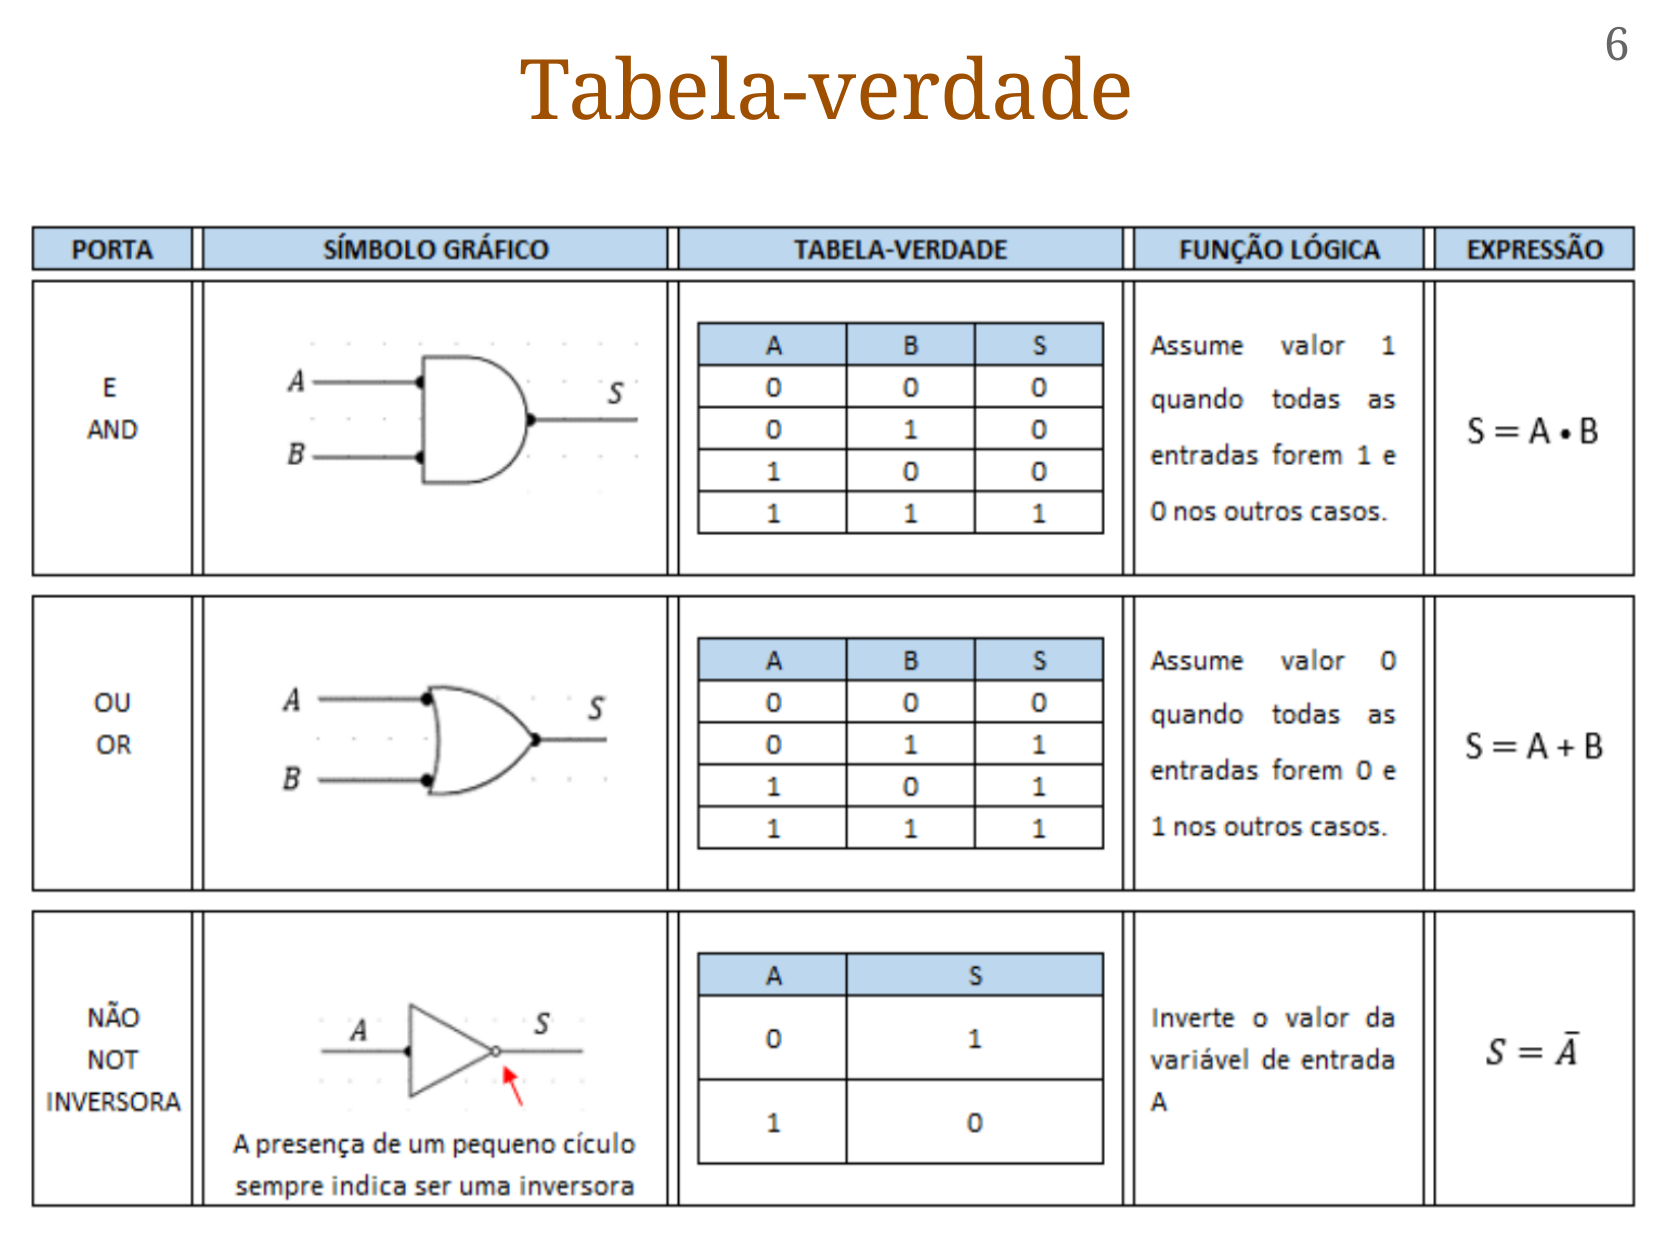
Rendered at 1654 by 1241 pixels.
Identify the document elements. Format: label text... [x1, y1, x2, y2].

title Tabela-verdade [59, 29, 1595, 148]
picture [29, 221, 1639, 1211]
